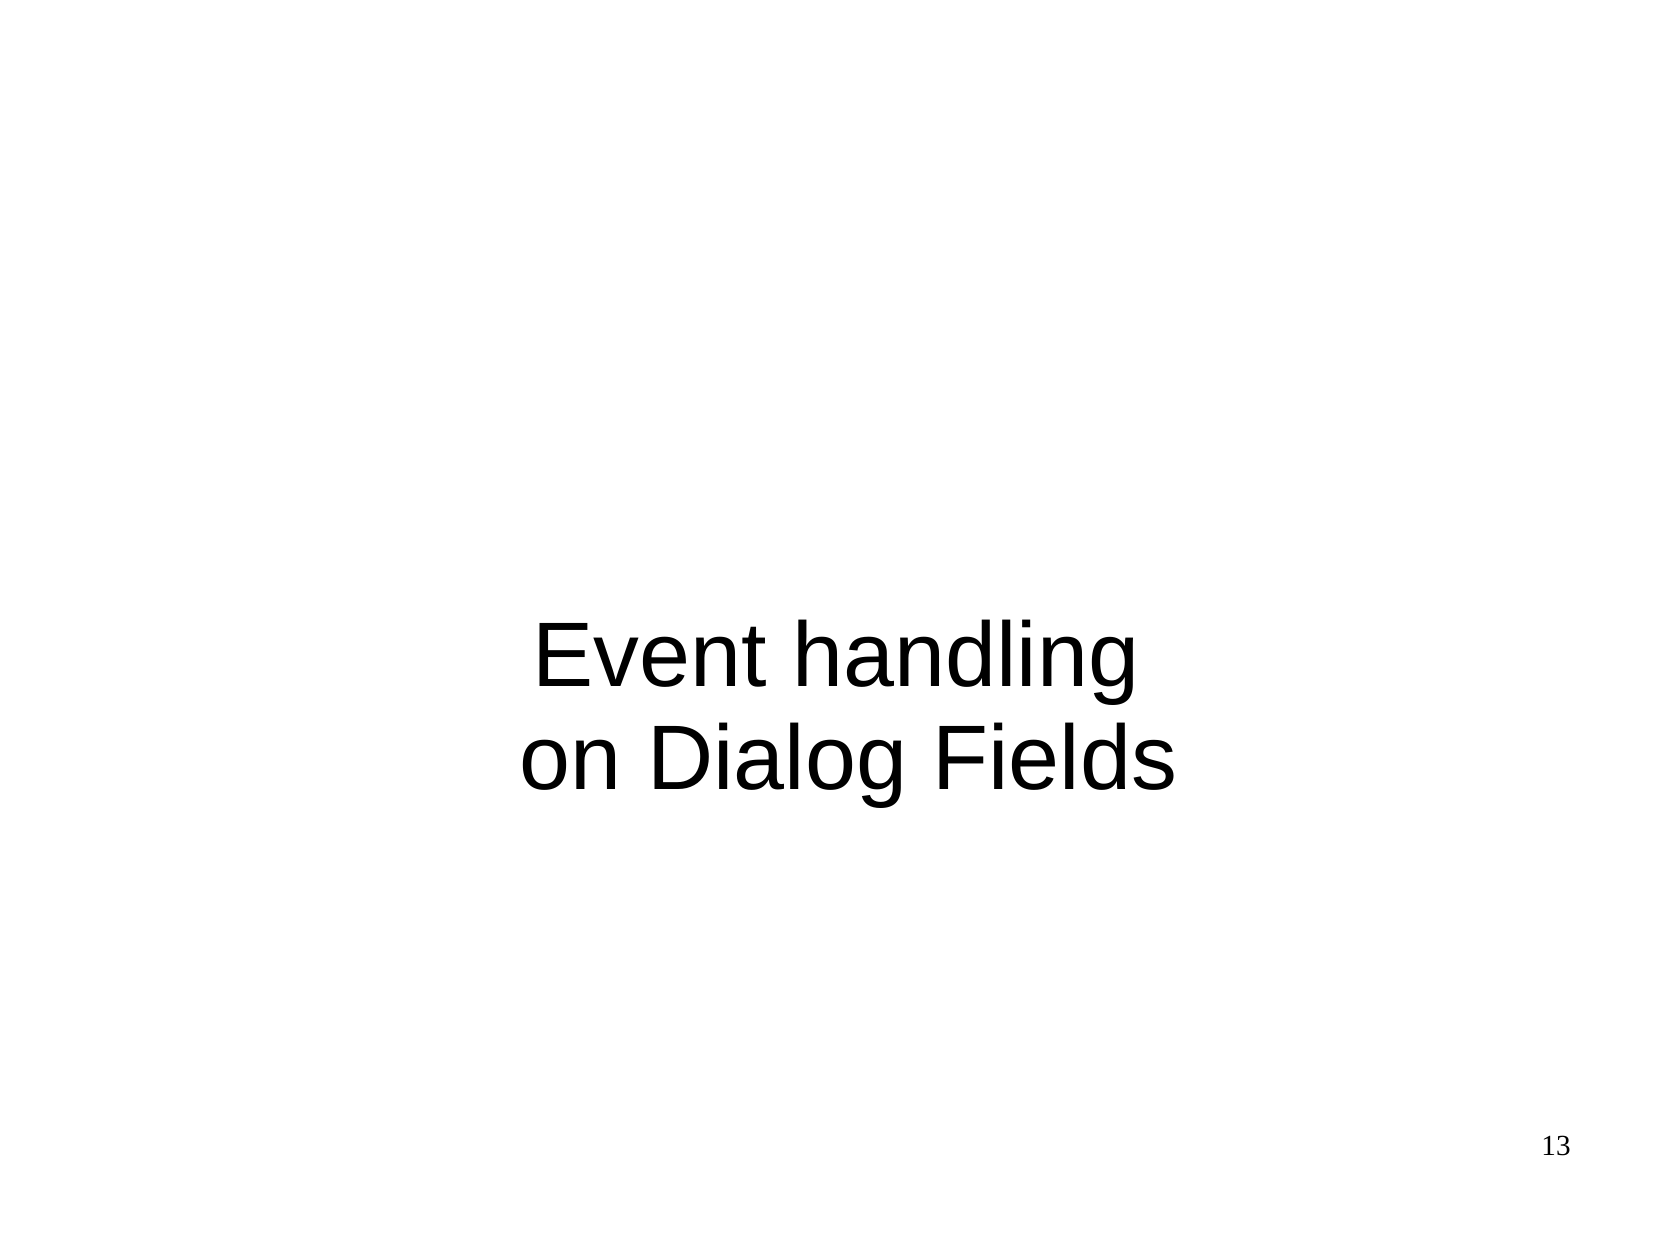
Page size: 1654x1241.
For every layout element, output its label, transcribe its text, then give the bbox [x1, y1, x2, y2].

title Event handling on Dialog Fields [105, 602, 1594, 811]
